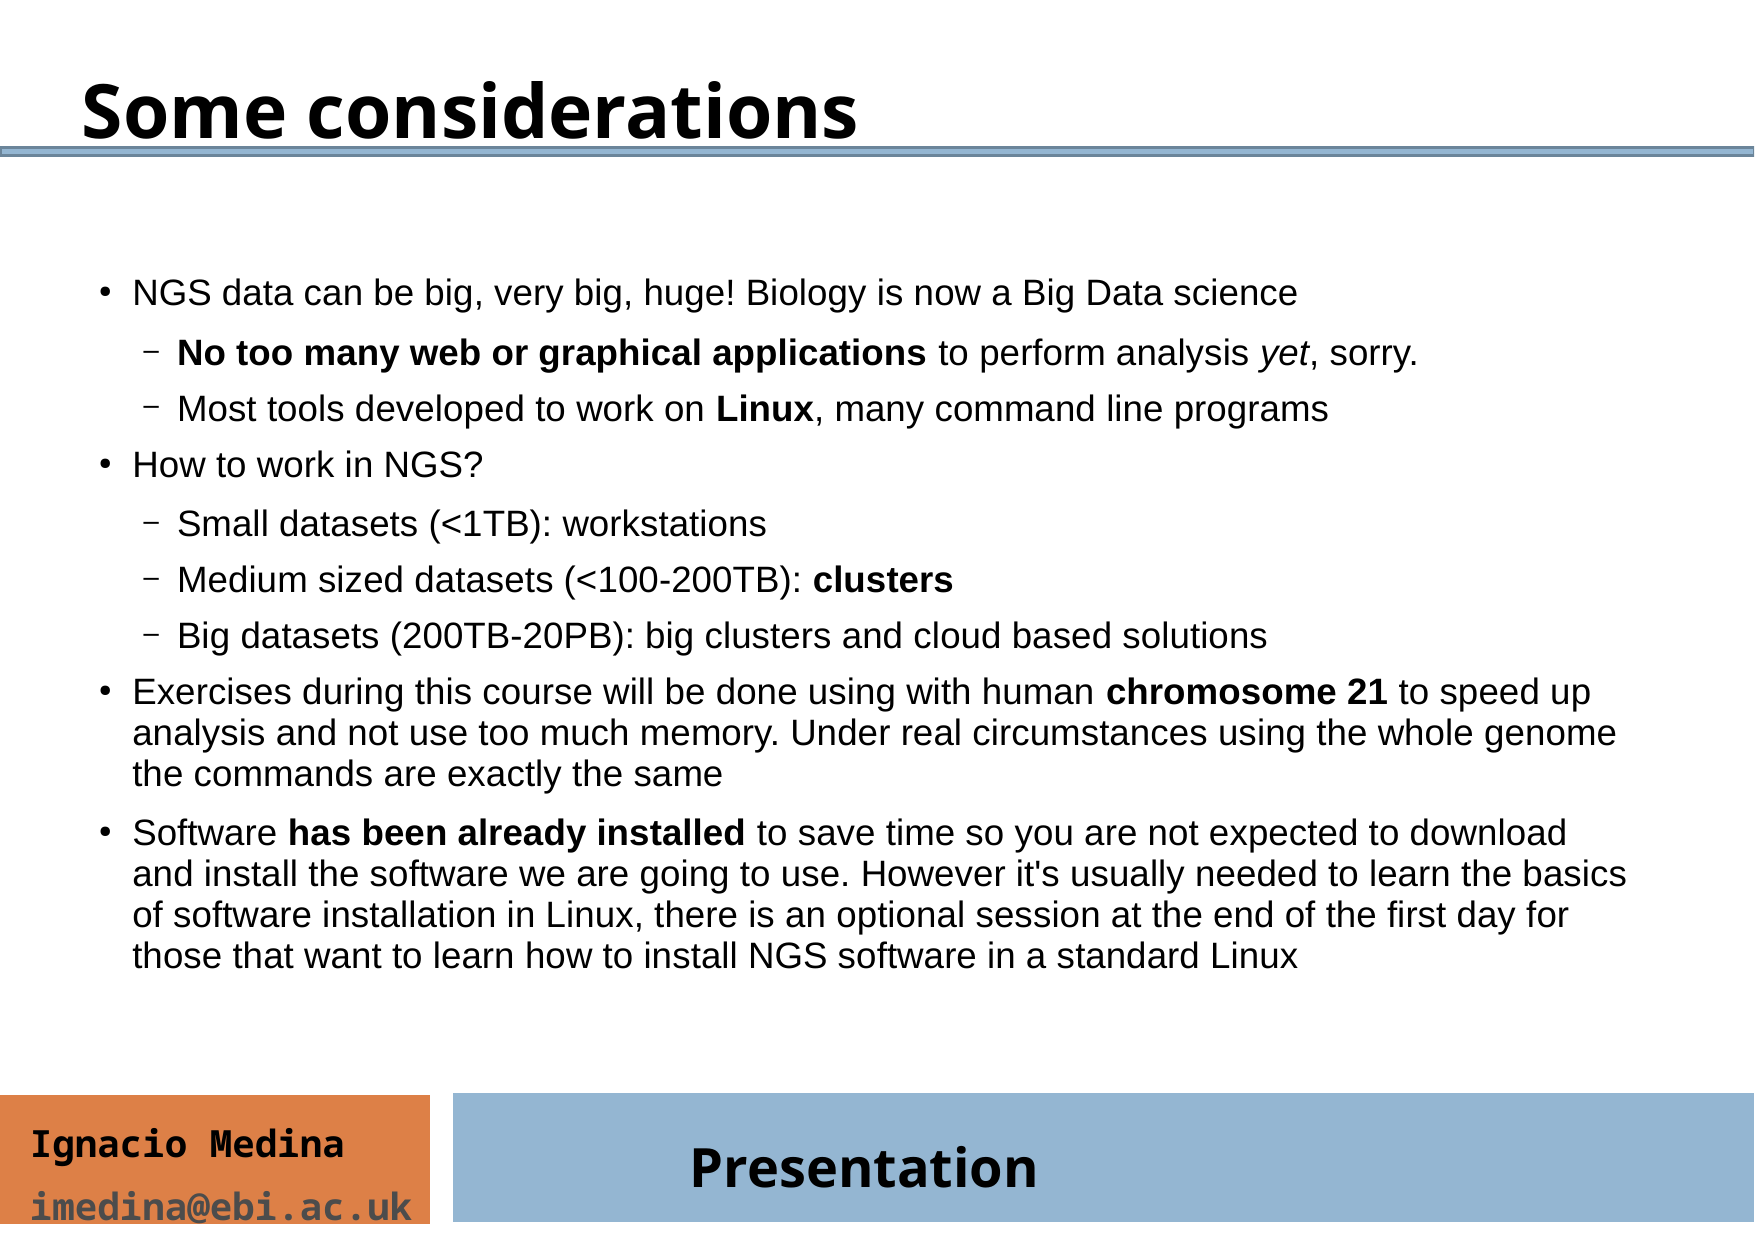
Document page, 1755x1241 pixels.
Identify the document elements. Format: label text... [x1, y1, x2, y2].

text_box Some considerations [67, 50, 1688, 154]
text_box Ignacio Medina imedina@ebi.ac.uk [15, 1110, 436, 1224]
text_box Presentation [675, 1122, 1726, 1201]
list NGS data can be big, very big, huge! Biology is now a Big Data science No too many web or graphical applications to perform analysis yet, sorry. Most tools developed to work on Linux, many command line programs How to work in NGS? Small datasets (<1TB): workstations Medium sized datasets (<100-200TB): clusters Big datasets (200TB-20PB): big clusters and cloud based solutions Exercises during this course will be done using with human chromosome 21 to speed up analysis and not use too much memory. Under real circumstances using the whole genome the commands are exactly the same Software has been already installed to save time so you are not expected to download and install the software we are going to use. However it's usually needed to learn the basics of software installation in Linux, there is an optional session at the end of the first day for those that want to learn how to install NGS software in a standard Linux [87, 272, 1632, 992]
text_box [0, 148, 1754, 155]
